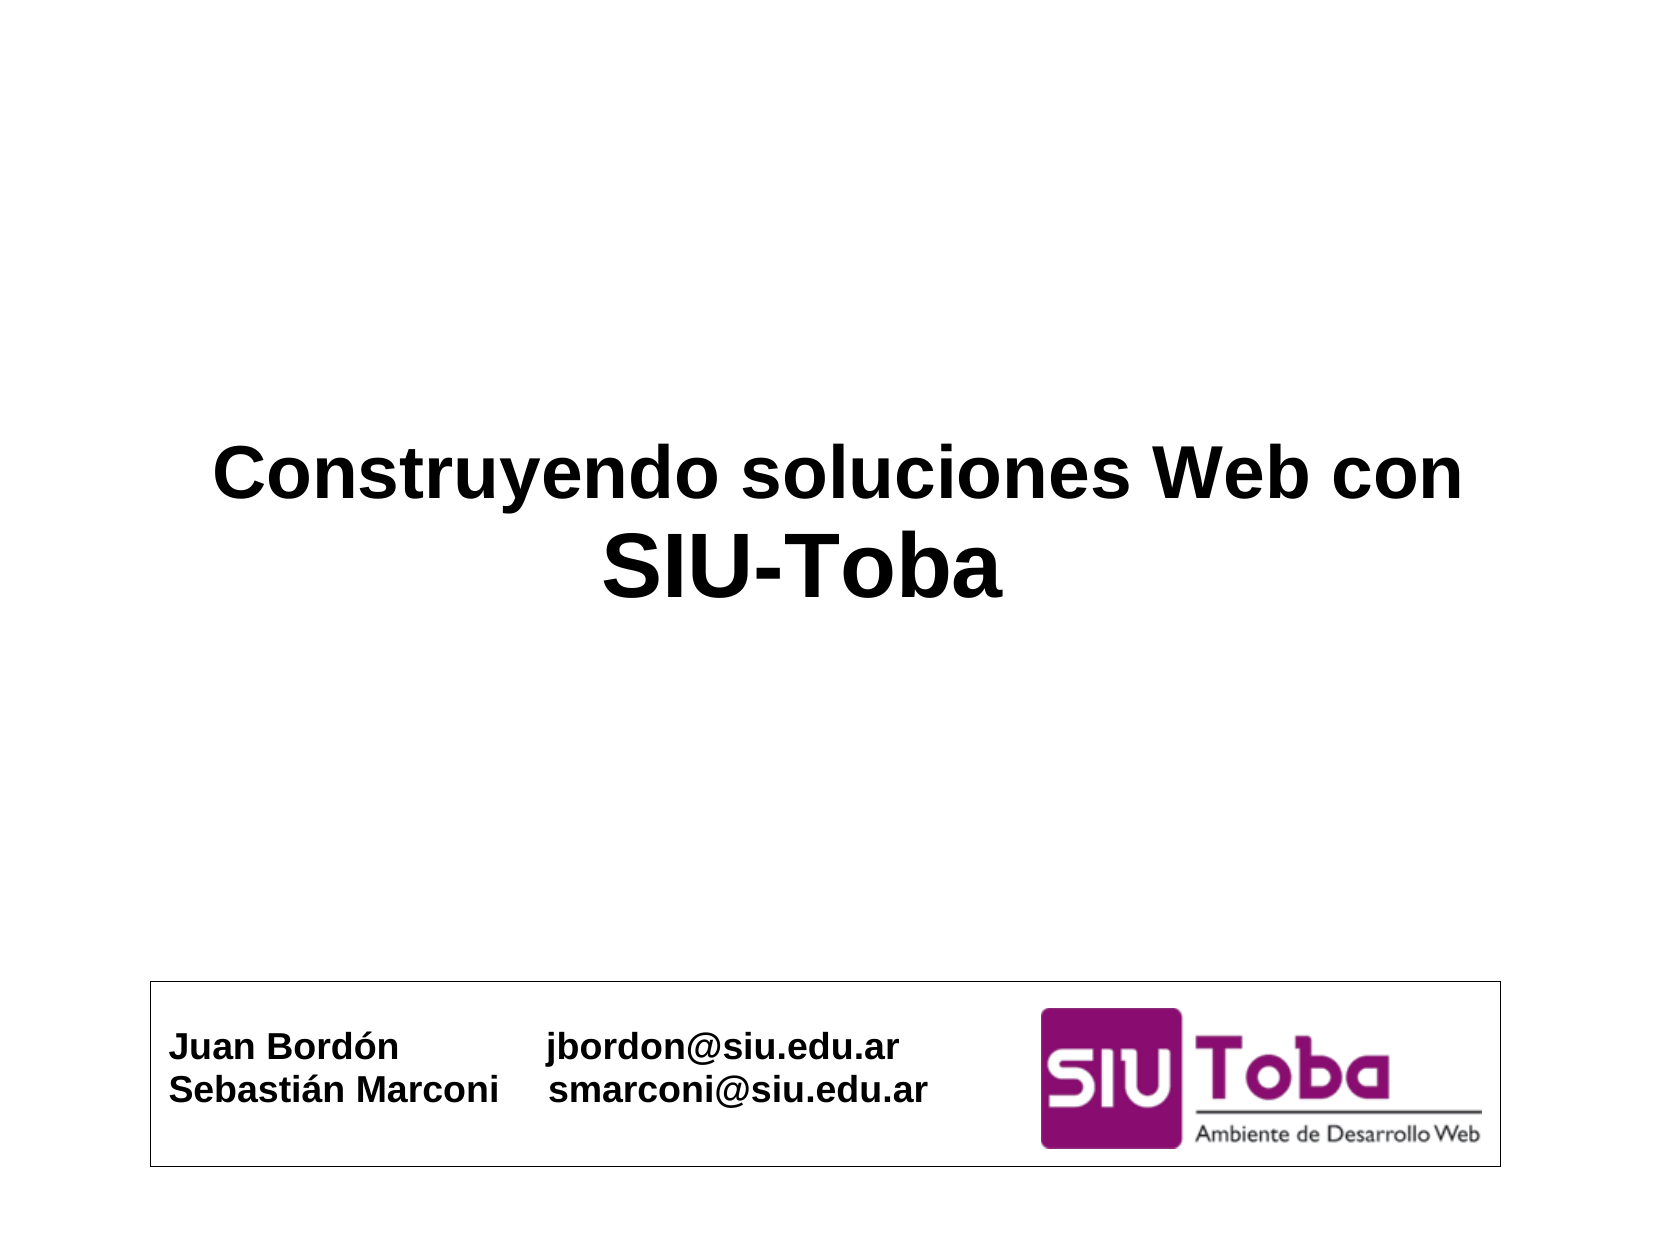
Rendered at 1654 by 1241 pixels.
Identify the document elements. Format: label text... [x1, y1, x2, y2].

text_box Construyendo soluciones Web con SIU-Toba [108, 423, 1496, 681]
text_box Juan Bordón jbordon@siu.edu.ar Sebastián Marconi smarconi@siu.edu.ar [153, 1018, 944, 1160]
text_box [150, 981, 1501, 1167]
picture [1041, 1008, 1482, 1149]
